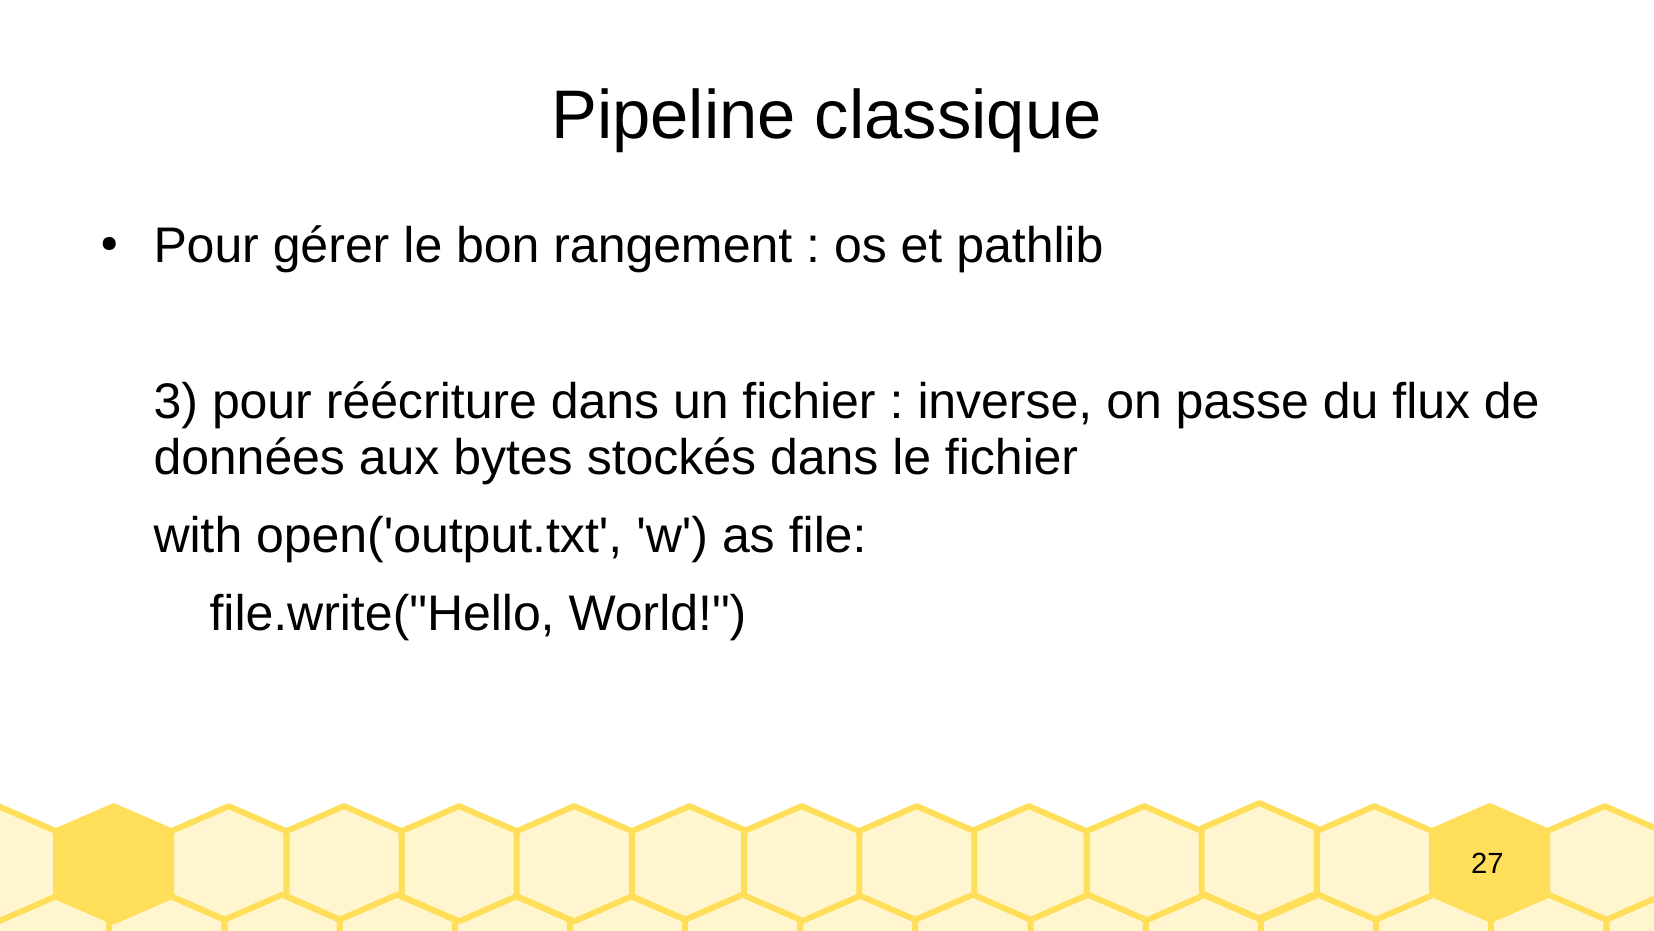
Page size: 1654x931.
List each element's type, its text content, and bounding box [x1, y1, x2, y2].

title Pipeline classique [82, 37, 1571, 193]
list Pour gérer le bon rangement : os et pathlib 3) pour réécriture dans un fichier : inverse, on passe du flux de données aux bytes stockés dans le fichier with open('output.txt', 'w') as file: file.write("Hello, World!") [82, 217, 1571, 758]
